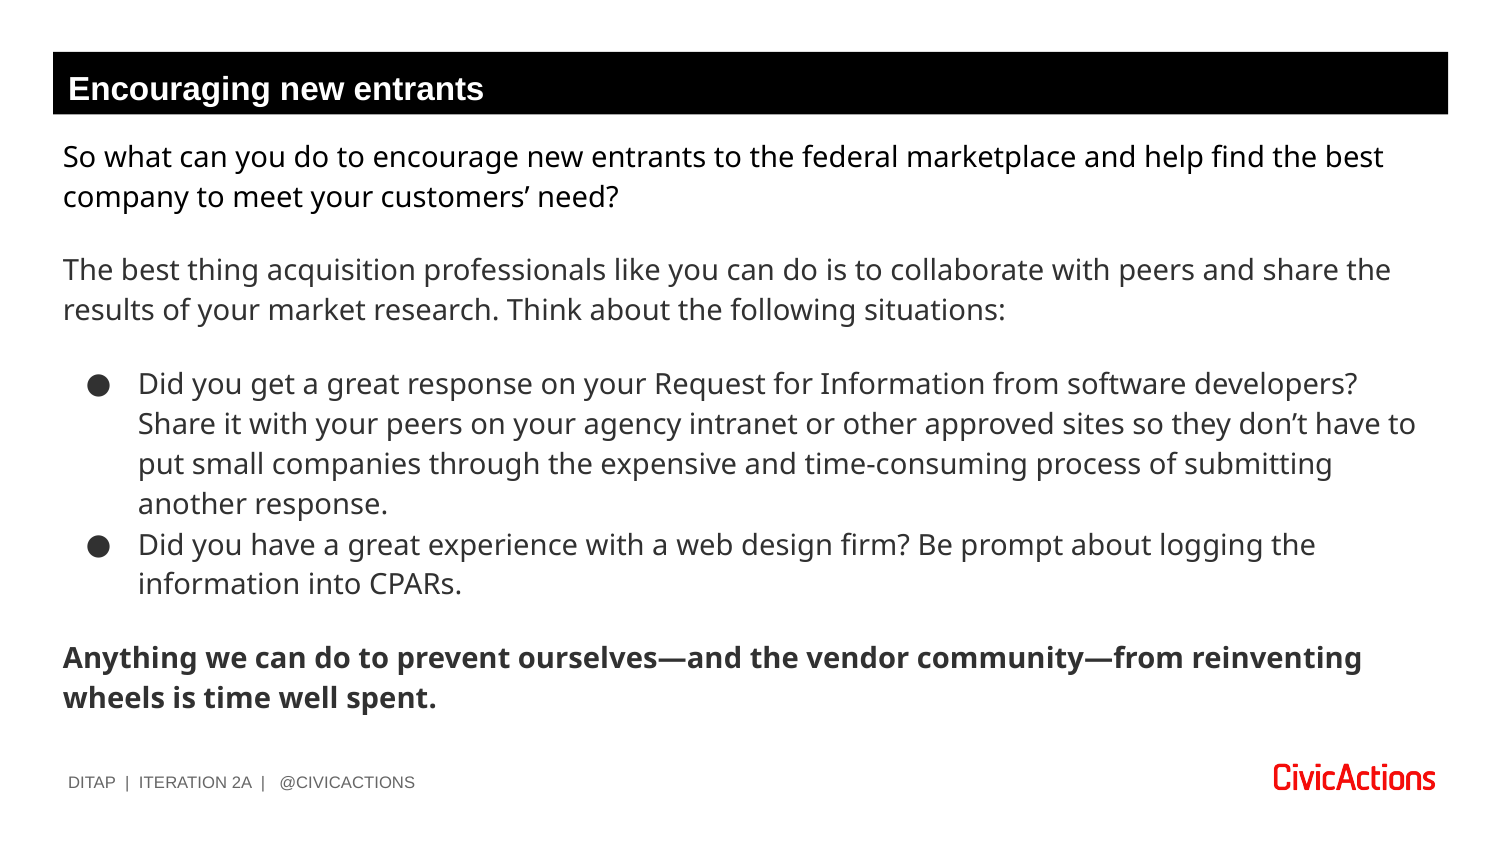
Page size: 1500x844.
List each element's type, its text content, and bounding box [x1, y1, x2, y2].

list So what can you do to encourage new entrants to the federal marketplace and help find the best company to meet your customers’ need? The best thing acquisition professionals like you can do is to collaborate with peers and share the results of your market research. Think about the following situations: Did you get a great response on your Request for Information from software developers? Share it with your peers on your agency intranet or other approved sites so they don’t have to put small companies through the expensive and time-consuming process of submitting another response. Did you have a great experience with a web design firm? Be prompt about logging the information into CPARs. Anything we can do to prevent ourselves—and the vendor community—from reinventing wheels is time well spent. [53, 123, 1449, 717]
title Encouraging new entrants [53, 51, 1449, 115]
picture [1271, 758, 1438, 795]
